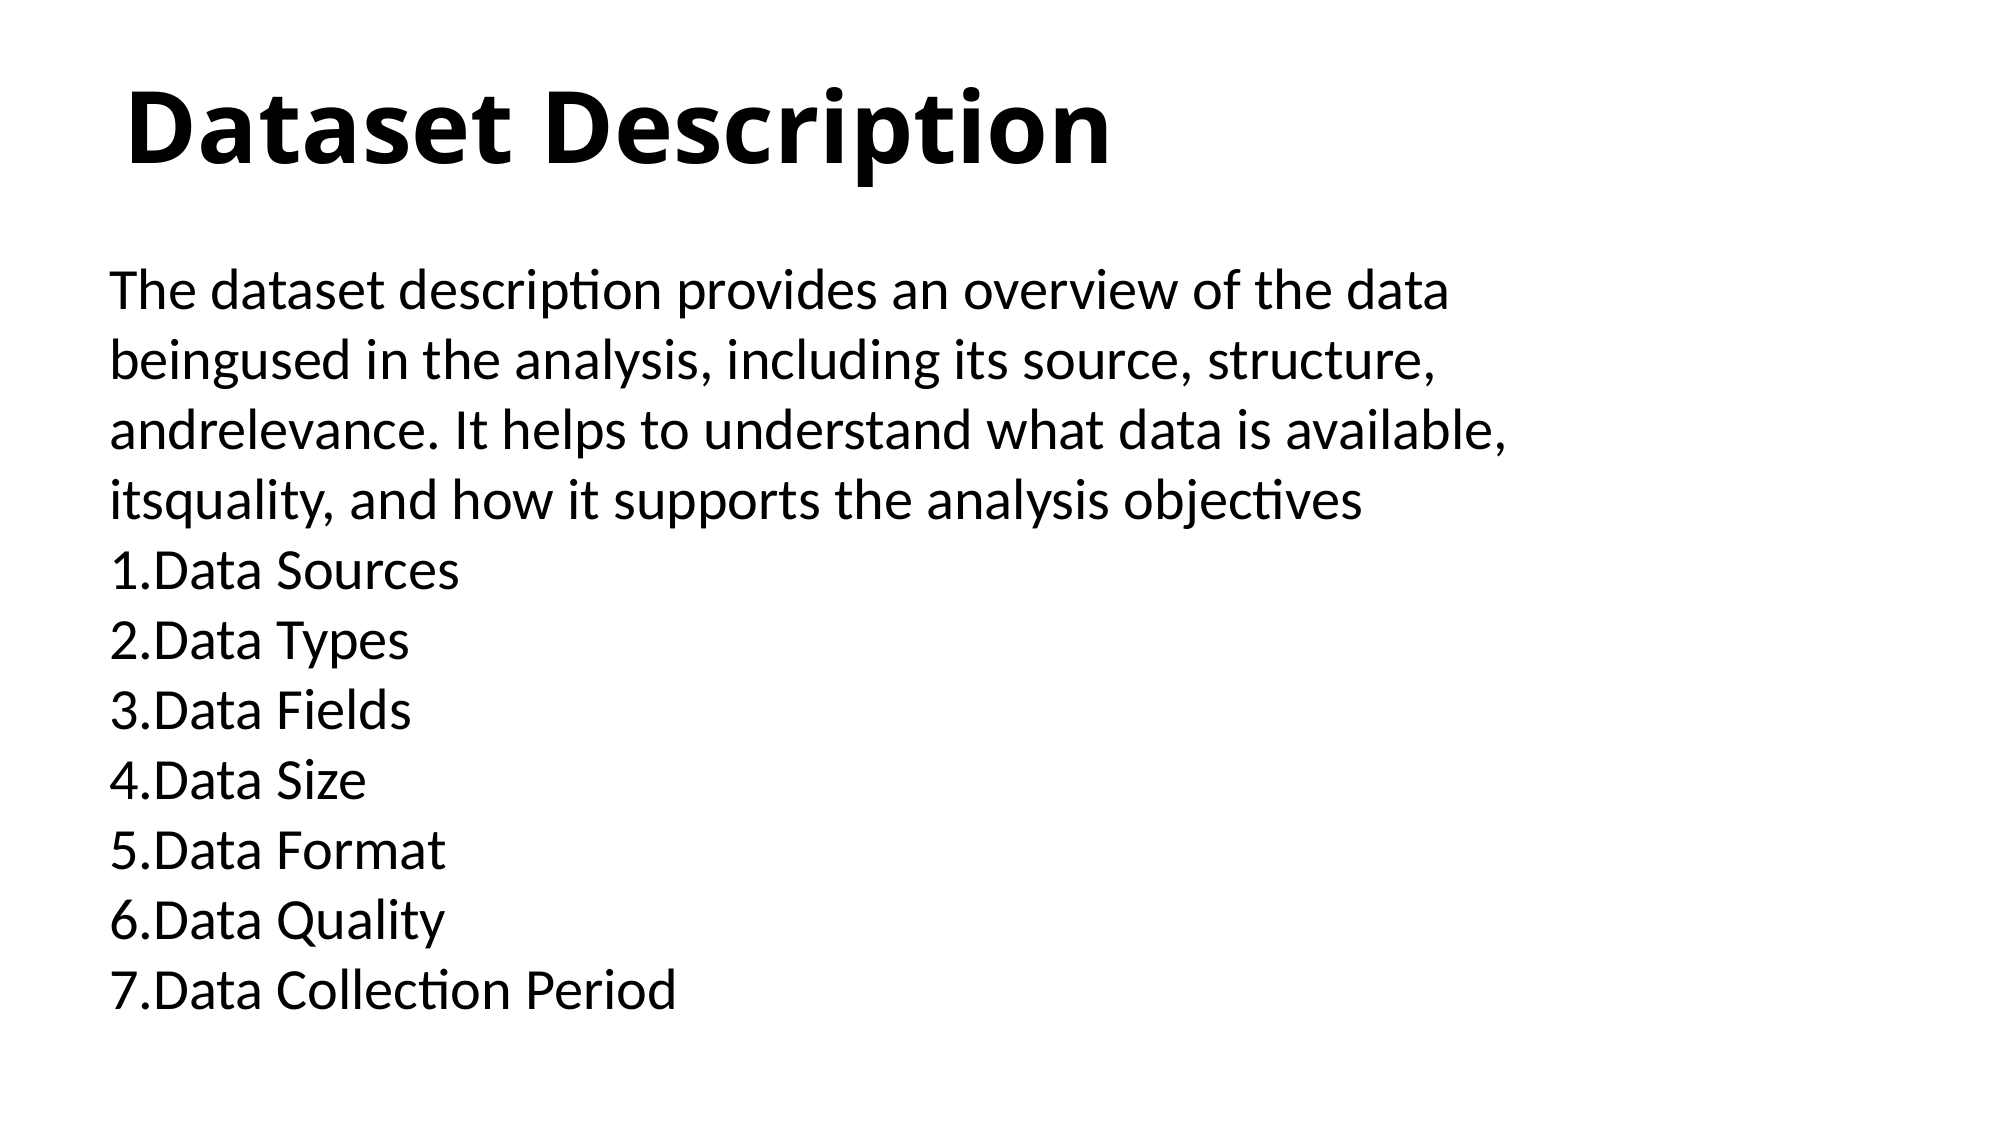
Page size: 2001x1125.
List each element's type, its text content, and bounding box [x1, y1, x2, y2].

title Dataset Description [123, 63, 1877, 188]
text_box The dataset description provides an overview of the data beingused in the analysis, including its source, structure, andrelevance. It helps to understand what data is available, itsquality, and how it supports the analysis objectives 1.Data Sources 2.Data Types 3.Data Fields 4.Data Size 5.Data Format 6.Data Quality 7.Data Collection Period [94, 243, 1619, 1125]
